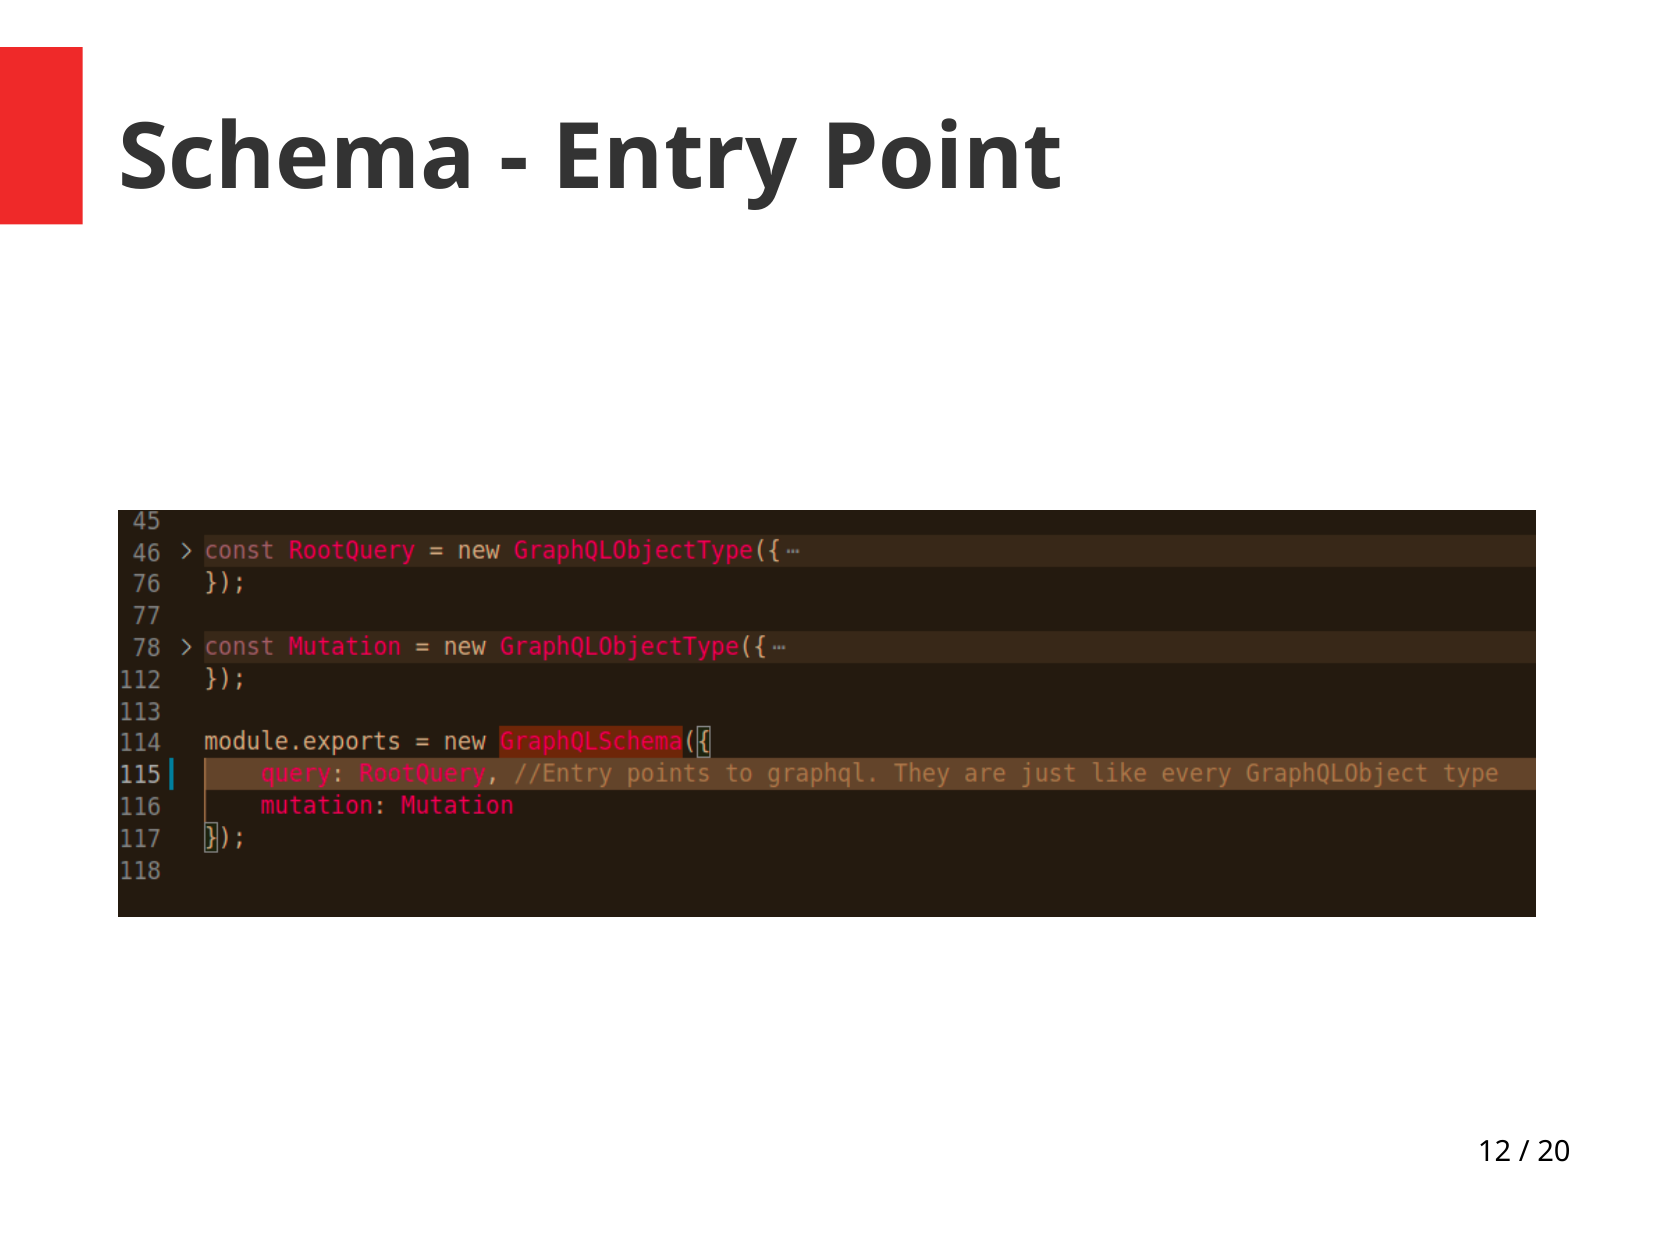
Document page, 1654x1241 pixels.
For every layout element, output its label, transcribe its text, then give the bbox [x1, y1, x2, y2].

picture [118, 510, 1536, 918]
title Schema - Entry Point [118, 49, 1571, 257]
